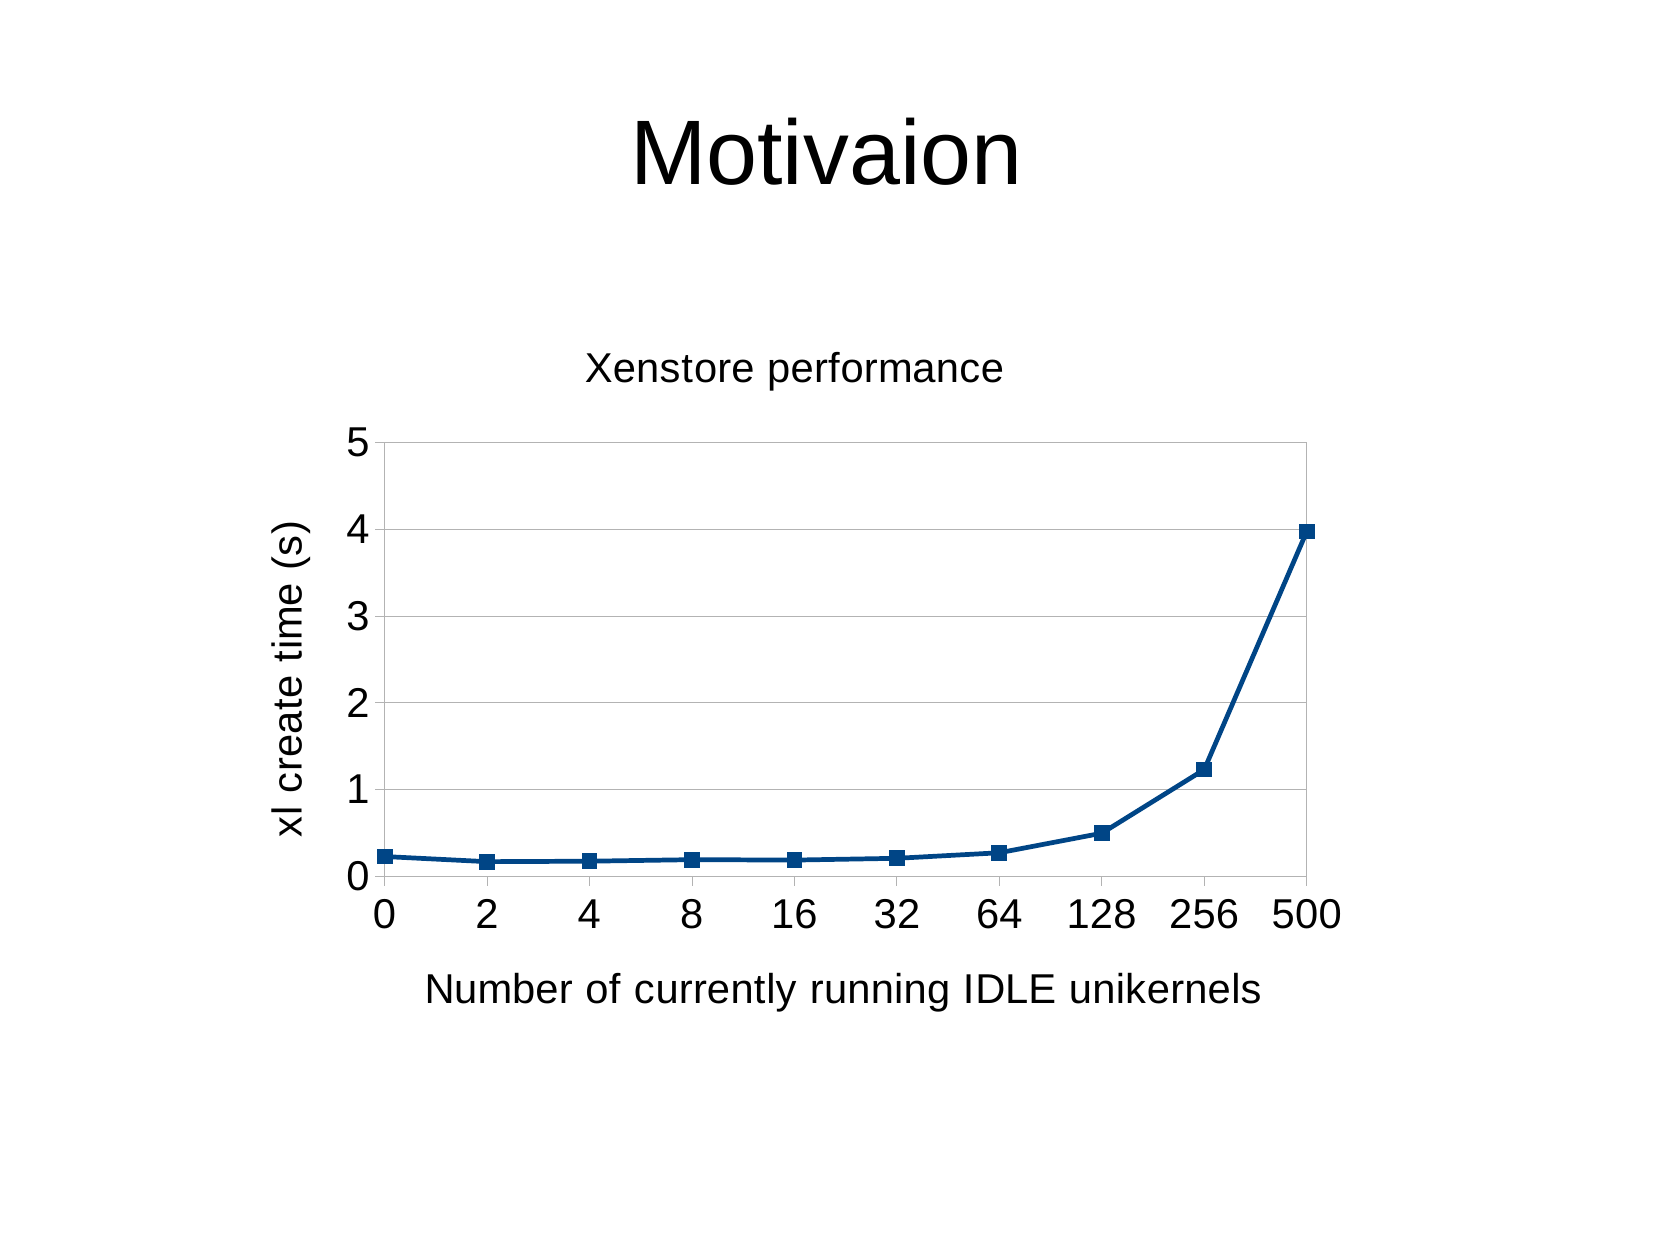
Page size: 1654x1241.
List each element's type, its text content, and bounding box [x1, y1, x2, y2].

title Motivaion [82, 49, 1571, 257]
chart [225, 309, 1365, 1051]
